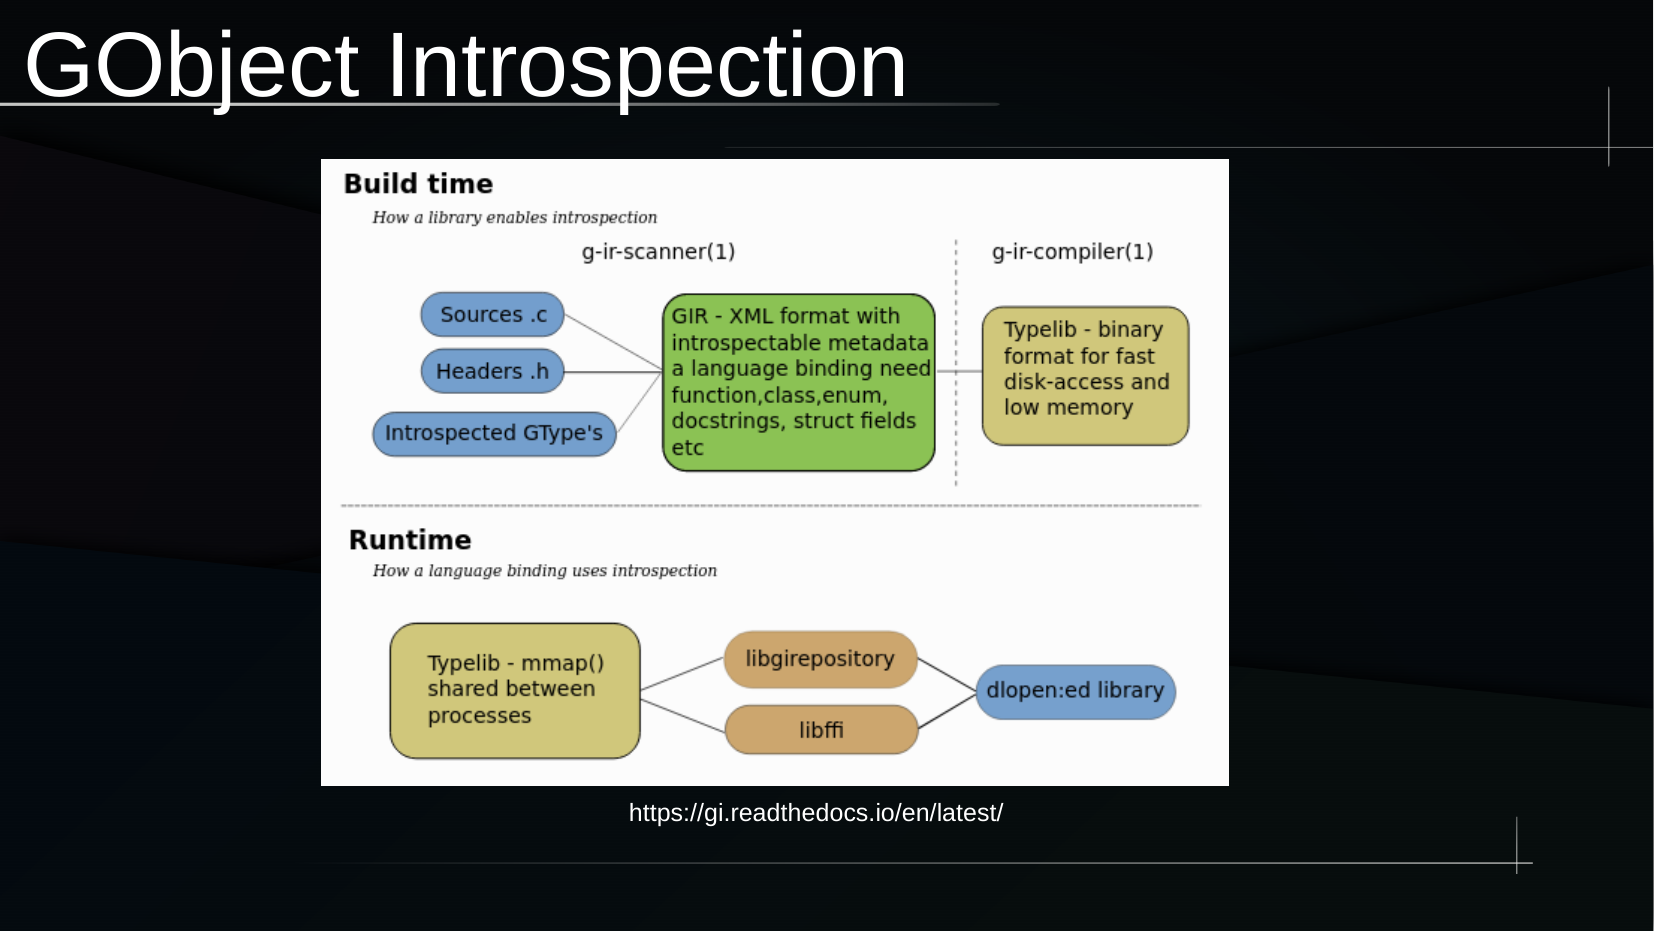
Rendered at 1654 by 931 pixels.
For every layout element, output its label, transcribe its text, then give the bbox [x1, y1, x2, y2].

text_box https://gi.readthedocs.io/en/latest/ [614, 791, 1028, 837]
title GObject Introspection [23, 0, 1589, 157]
picture [0, 0, 1654, 931]
